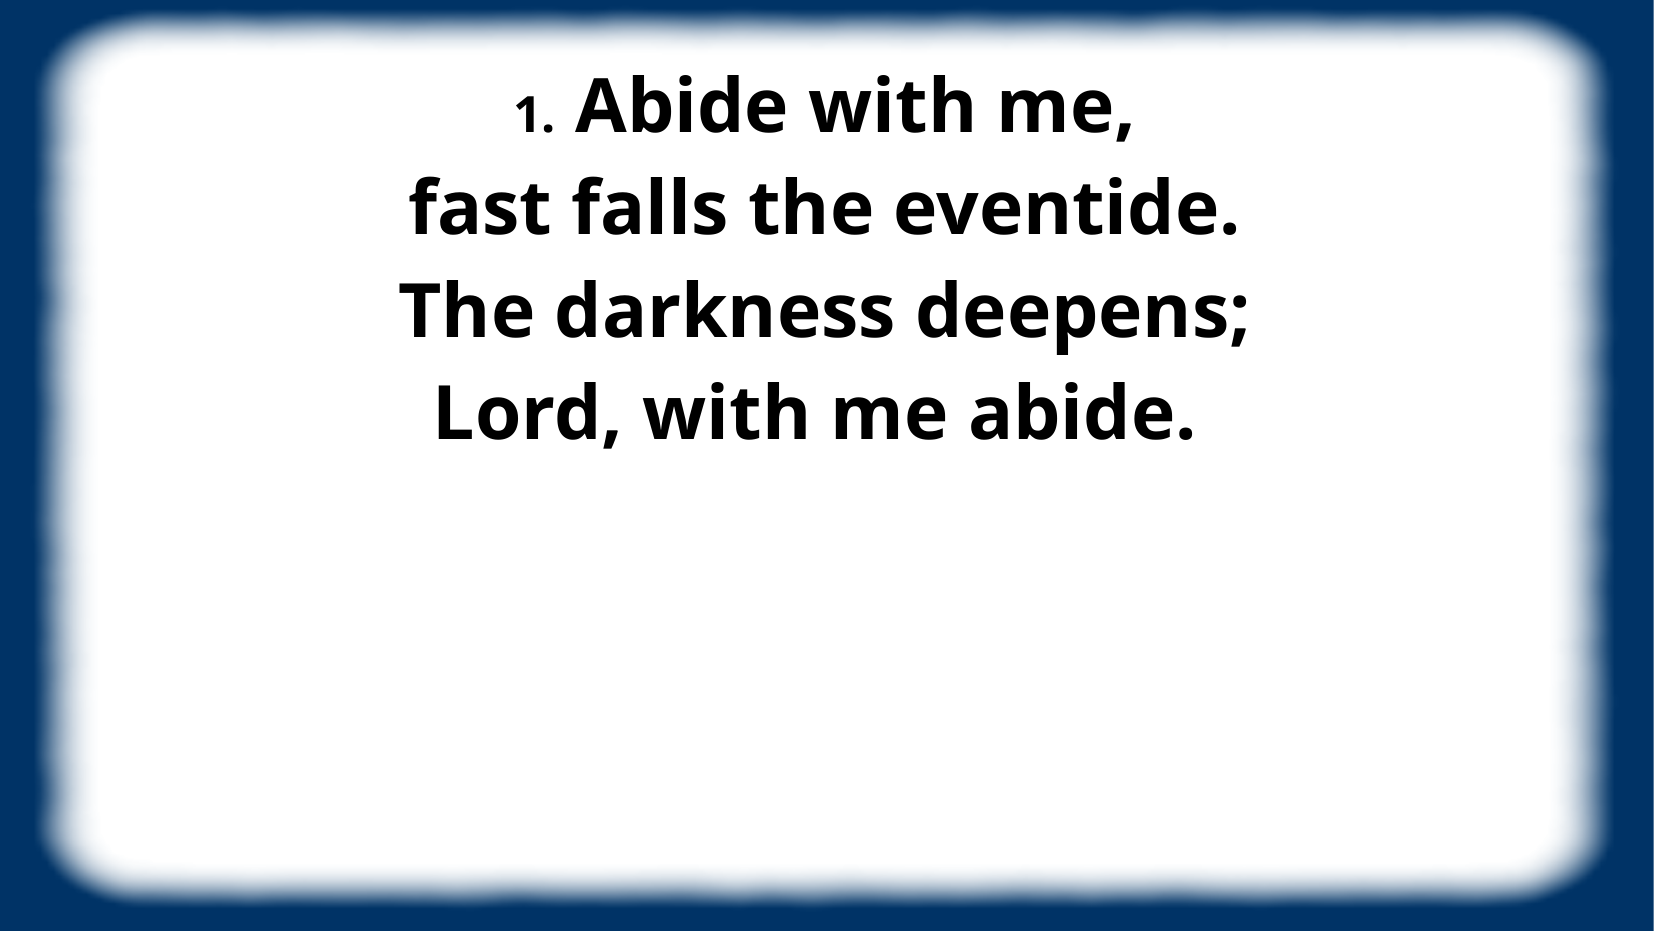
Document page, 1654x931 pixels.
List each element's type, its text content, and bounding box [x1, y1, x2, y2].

picture [0, 0, 1654, 931]
text_box 1. Abide with me, fast falls the eventide. The darkness deepens; Lord, with me abide. [75, 45, 1576, 466]
